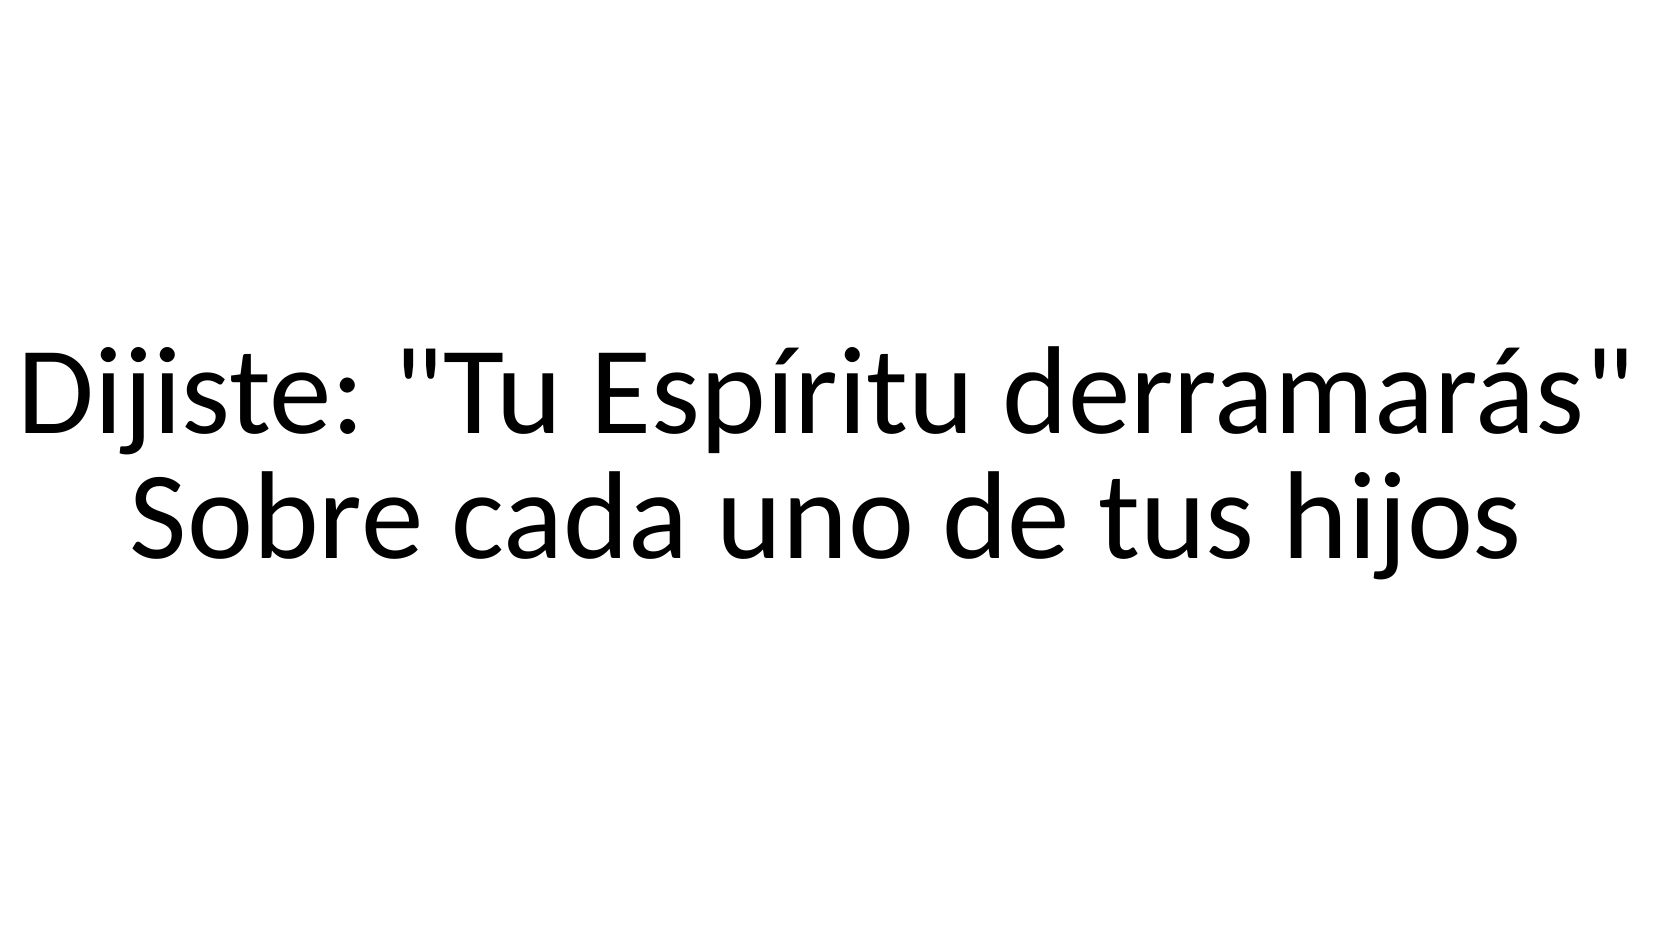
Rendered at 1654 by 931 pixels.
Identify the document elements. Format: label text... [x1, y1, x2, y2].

title Dijiste: "Tu Espíritu derramarás" Sobre cada uno de tus hijos [0, 0, 1654, 931]
